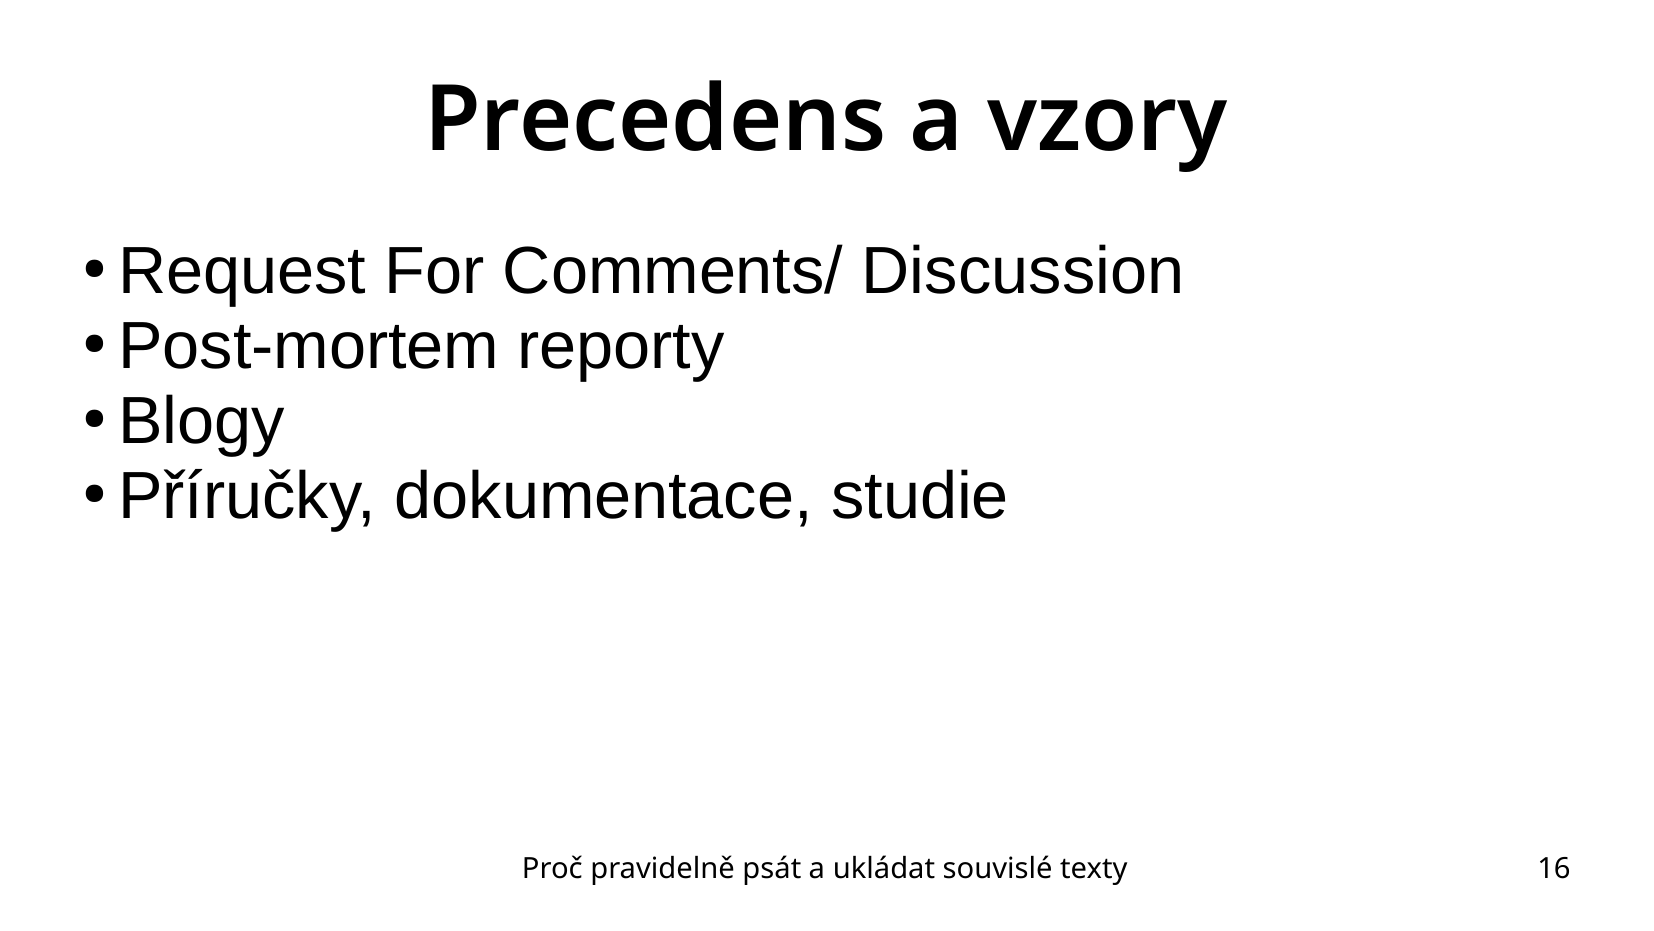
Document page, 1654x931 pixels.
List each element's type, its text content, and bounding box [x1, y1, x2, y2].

subtitle Request For Comments/ Discussion Post-mortem reporty Blogy Příručky, dokumentace, studie [82, 233, 1571, 738]
title Precedens a vzory [82, 37, 1571, 193]
